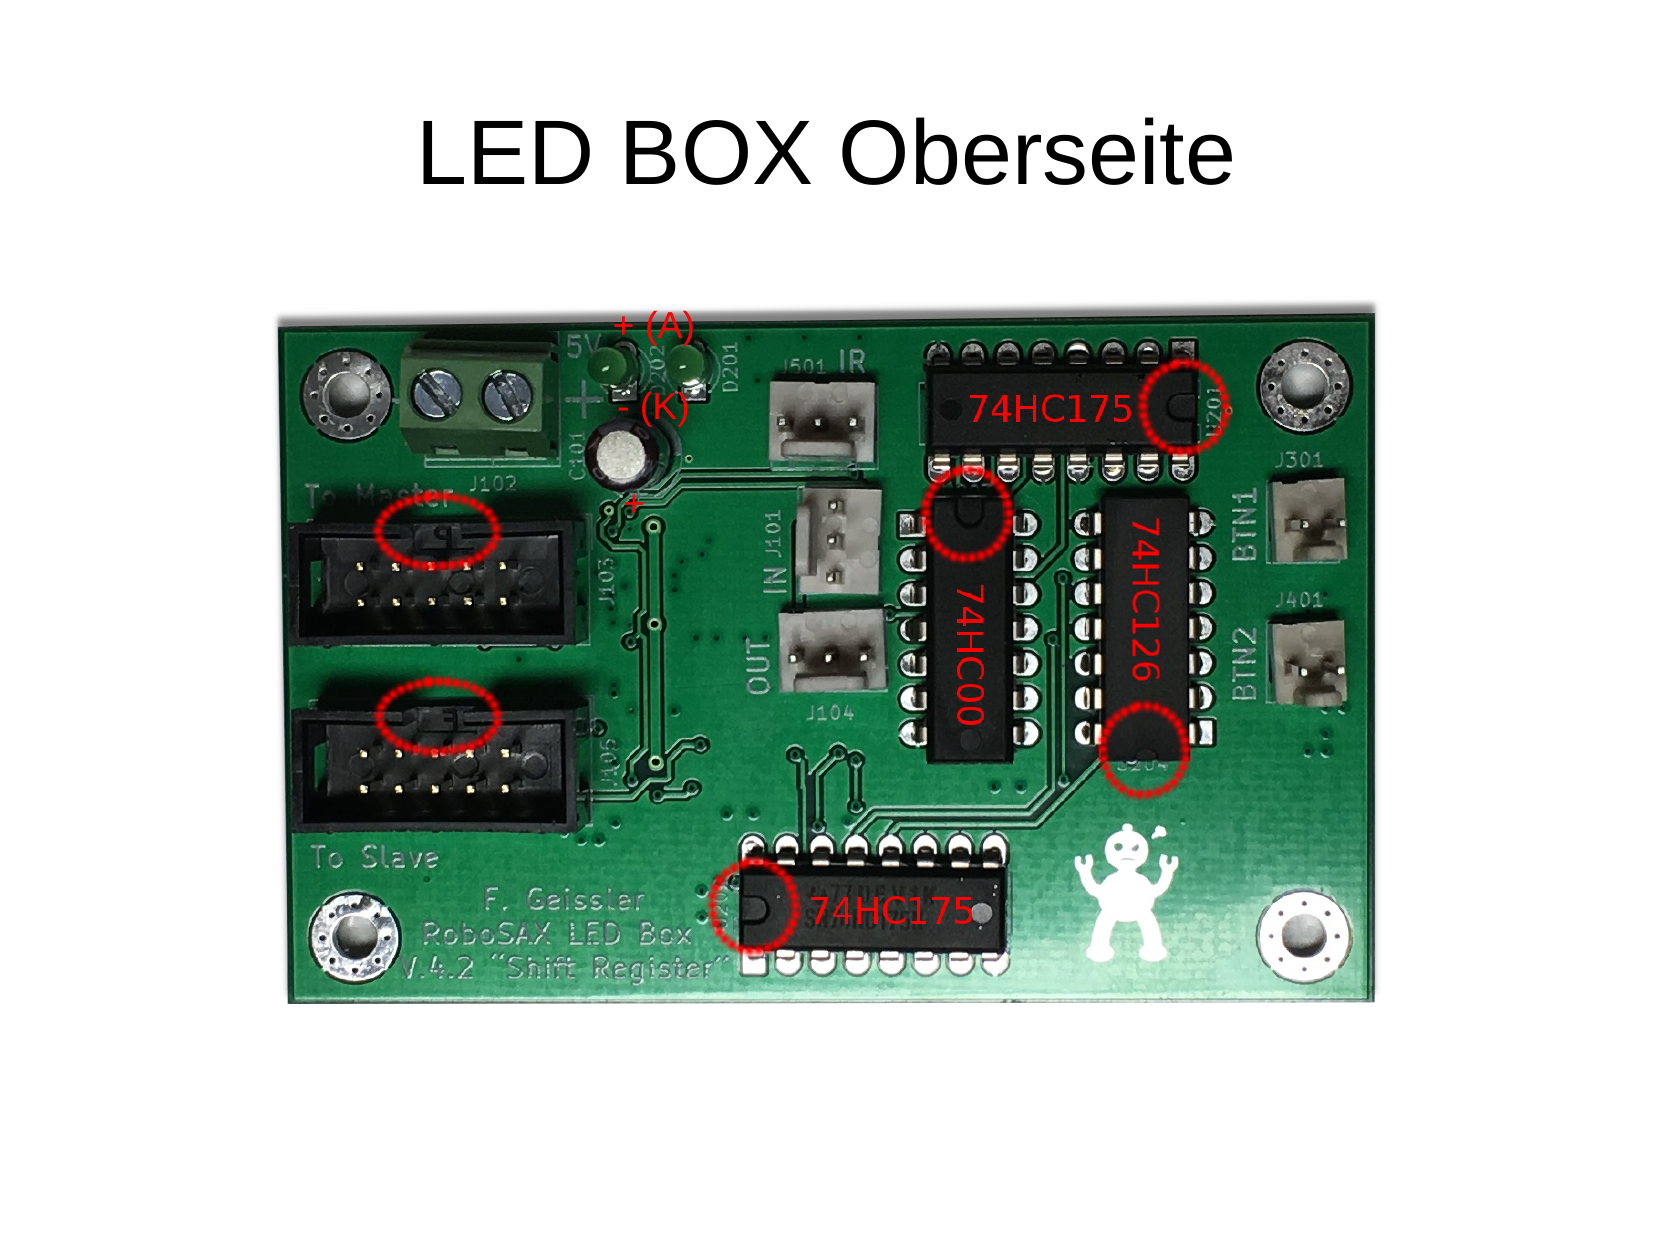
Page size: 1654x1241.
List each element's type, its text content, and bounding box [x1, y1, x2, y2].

text_box + [608, 474, 671, 532]
title LED BOX Oberseite [82, 49, 1571, 257]
text_box + (A) [597, 297, 711, 355]
text_box - (K) [602, 377, 706, 435]
picture [267, 290, 1386, 1010]
